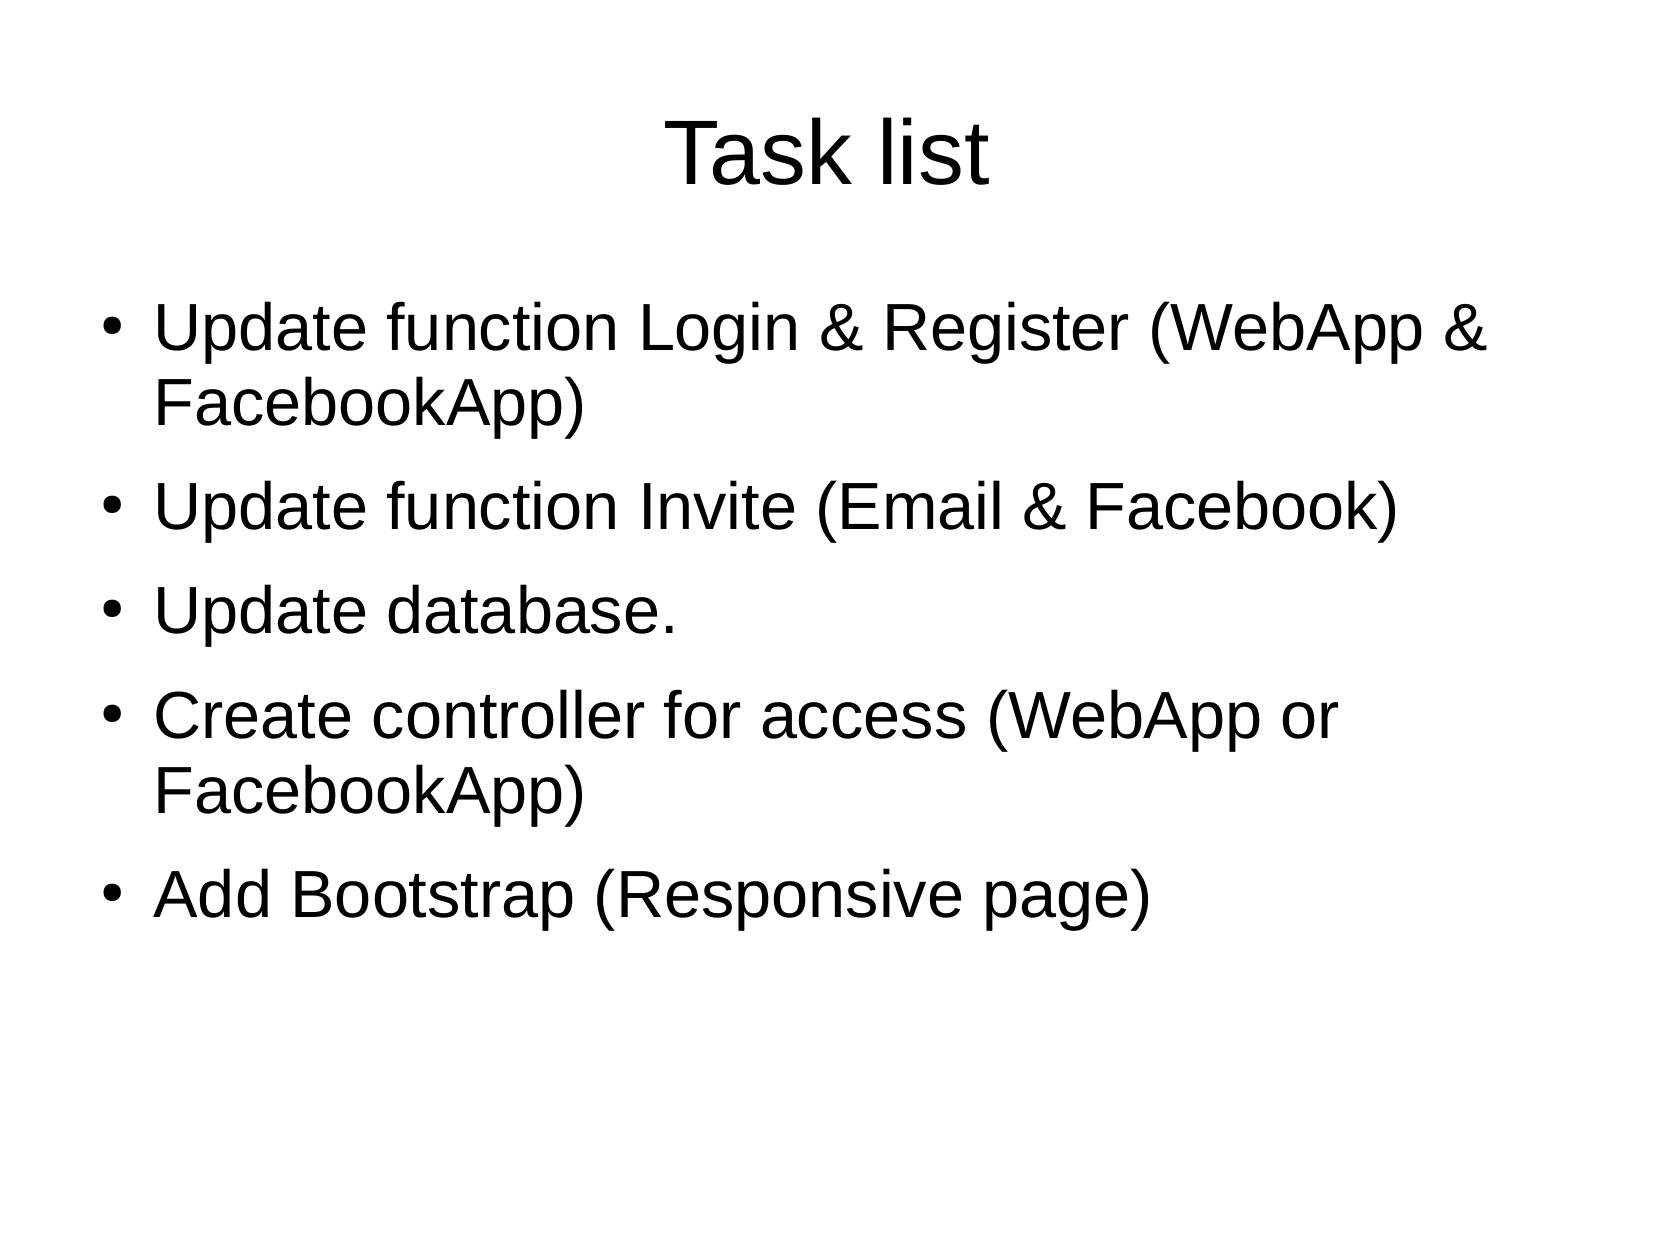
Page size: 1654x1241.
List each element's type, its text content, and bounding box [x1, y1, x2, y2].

title Task list [82, 49, 1571, 257]
list Update function Login & Register (WebApp & FacebookApp) Update function Invite (Email & Facebook) Update database. Create controller for access (WebApp or FacebookApp) Add Bootstrap (Responsive page) [82, 290, 1571, 1010]
